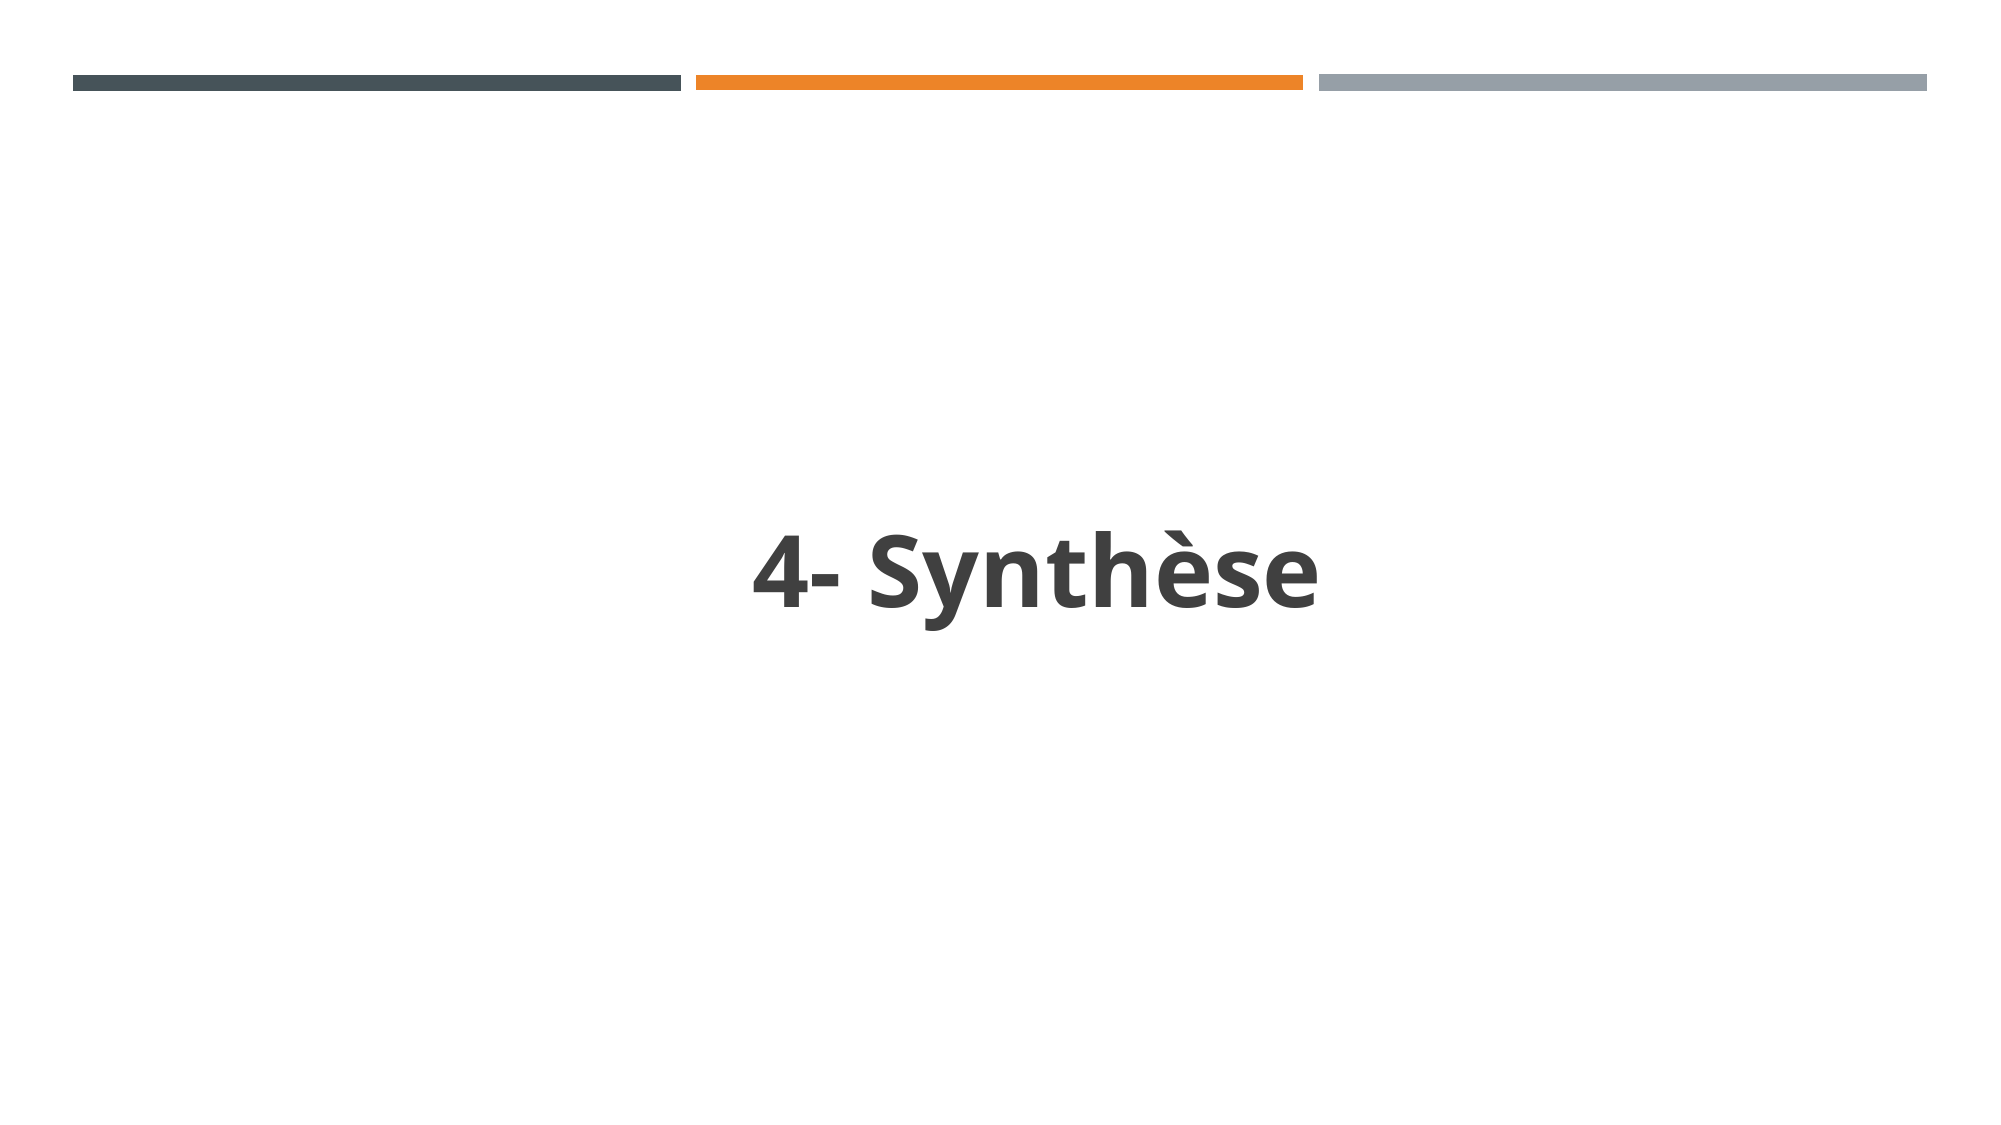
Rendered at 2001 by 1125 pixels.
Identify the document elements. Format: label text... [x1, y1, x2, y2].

list 4- Synthèse [132, 264, 1943, 859]
